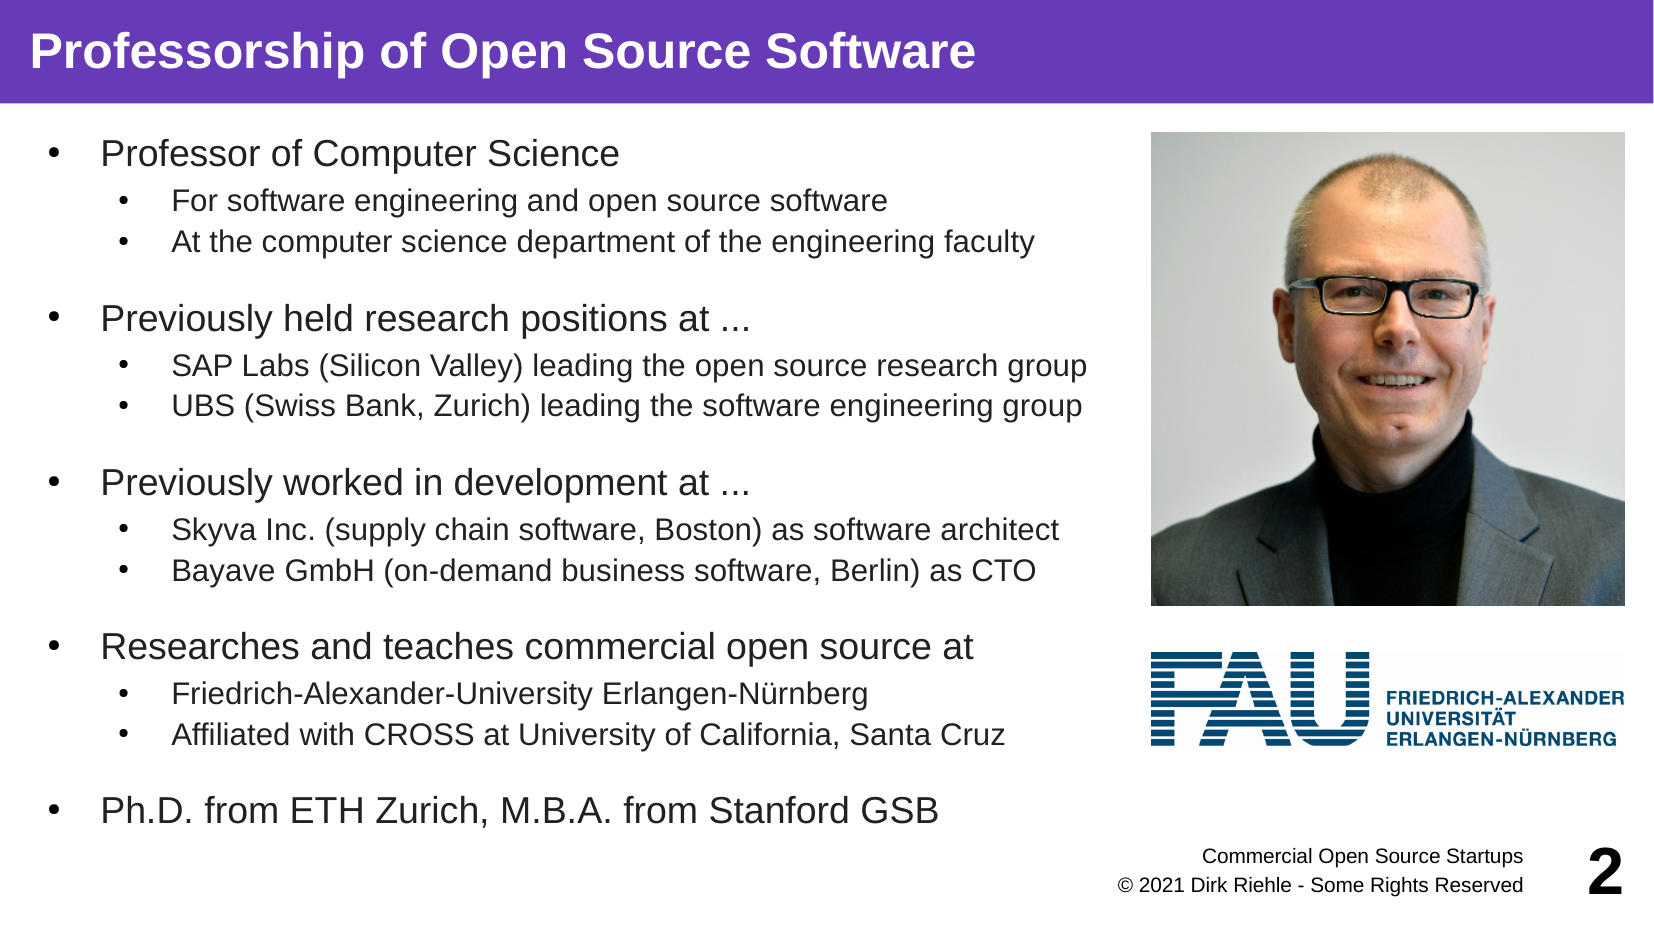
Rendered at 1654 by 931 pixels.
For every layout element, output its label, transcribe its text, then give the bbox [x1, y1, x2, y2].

picture [1151, 652, 1624, 746]
title Professorship of Open Source Software [0, 0, 1654, 104]
picture [1151, 132, 1625, 606]
list Professor of Computer Science For software engineering and open source software At the computer science department of the engineering faculty Previously held research positions at ... SAP Labs (Silicon Valley) leading the open source research group UBS (Swiss Bank, Zurich) leading the software engineering group Previously worked in development at ... Skyva Inc. (supply chain software, Boston) as software architect Bayave GmbH (on-demand business software, Berlin) as CTO Researches and teaches commercial open source at Friedrich-Alexander-University Erlangen-Nürnberg Affiliated with CROSS at University of California, Santa Cruz Ph.D. from ETH Zurich, M.B.A. from Stanford GSB [29, 132, 1625, 813]
